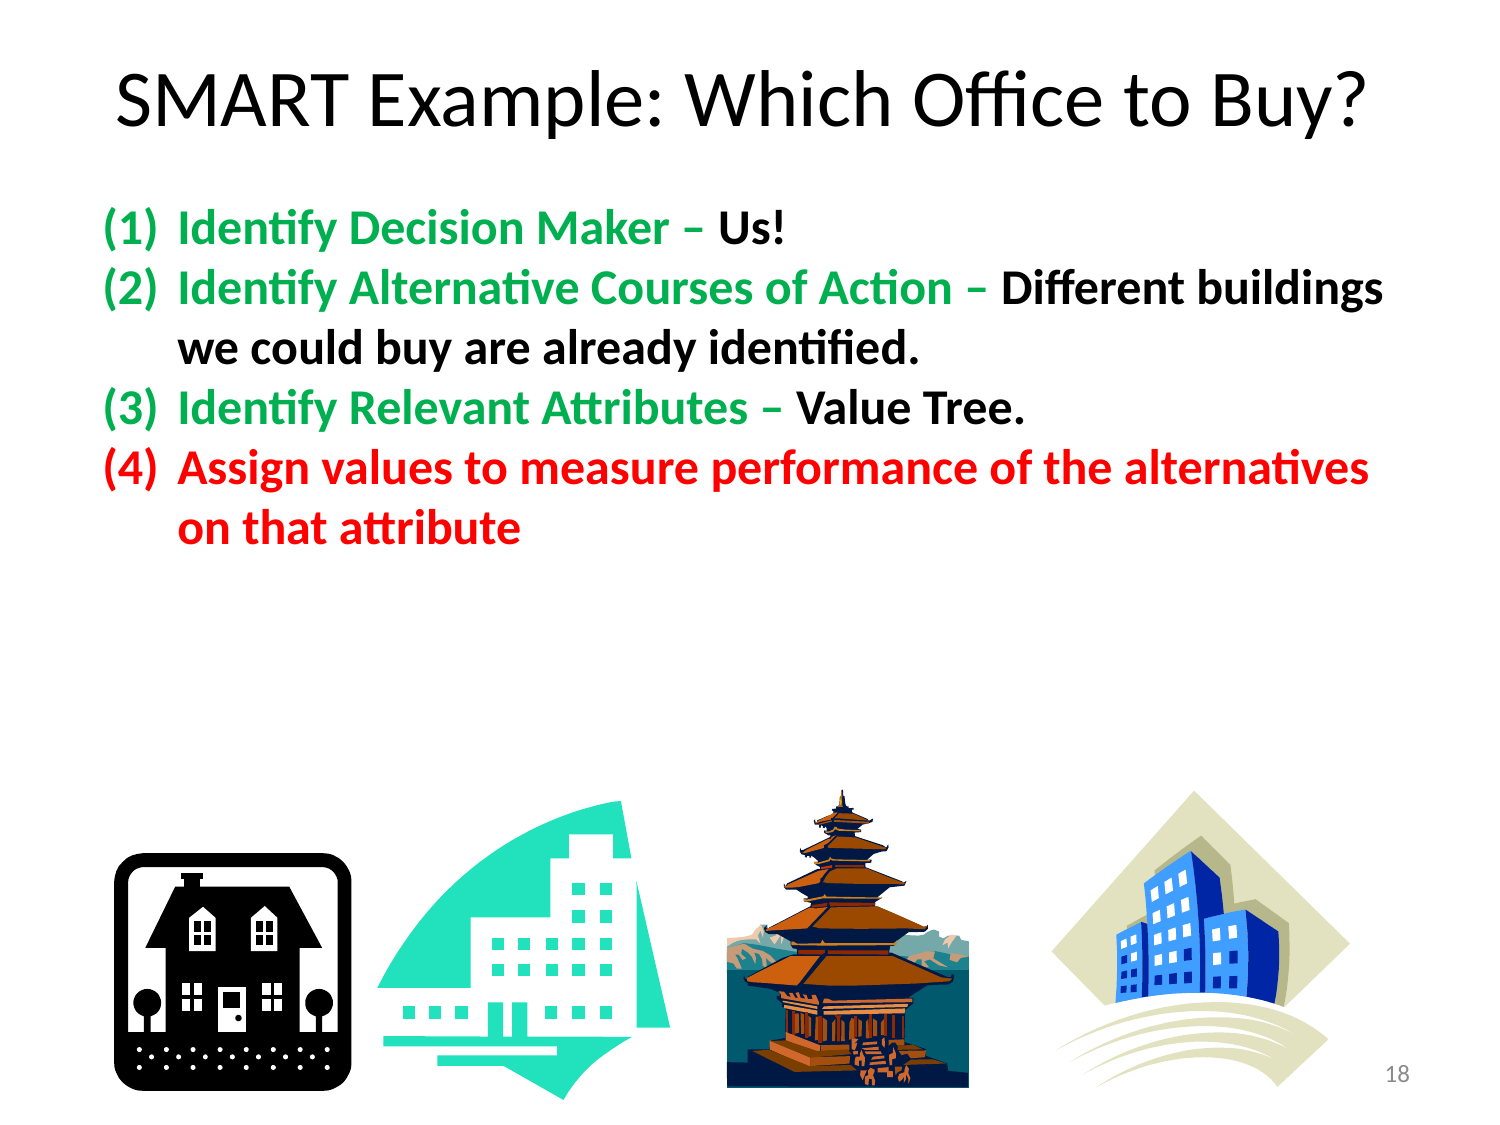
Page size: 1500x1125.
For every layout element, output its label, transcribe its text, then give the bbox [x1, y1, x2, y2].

picture [726, 789, 969, 1088]
picture [114, 853, 352, 1091]
text_box SMART Example: Which Office to Buy? [50, 0, 1438, 188]
picture [1051, 790, 1350, 1088]
slide_number <number> [1074, 1042, 1425, 1103]
picture [377, 801, 671, 1100]
text_box Identify Decision Maker – Us! Identify Alternative Courses of Action – Different buildings we could buy are already identified. Identify Relevant Attributes – Value Tree. Assign values to measure performance of the alternatives on that attribute [87, 188, 1413, 623]
